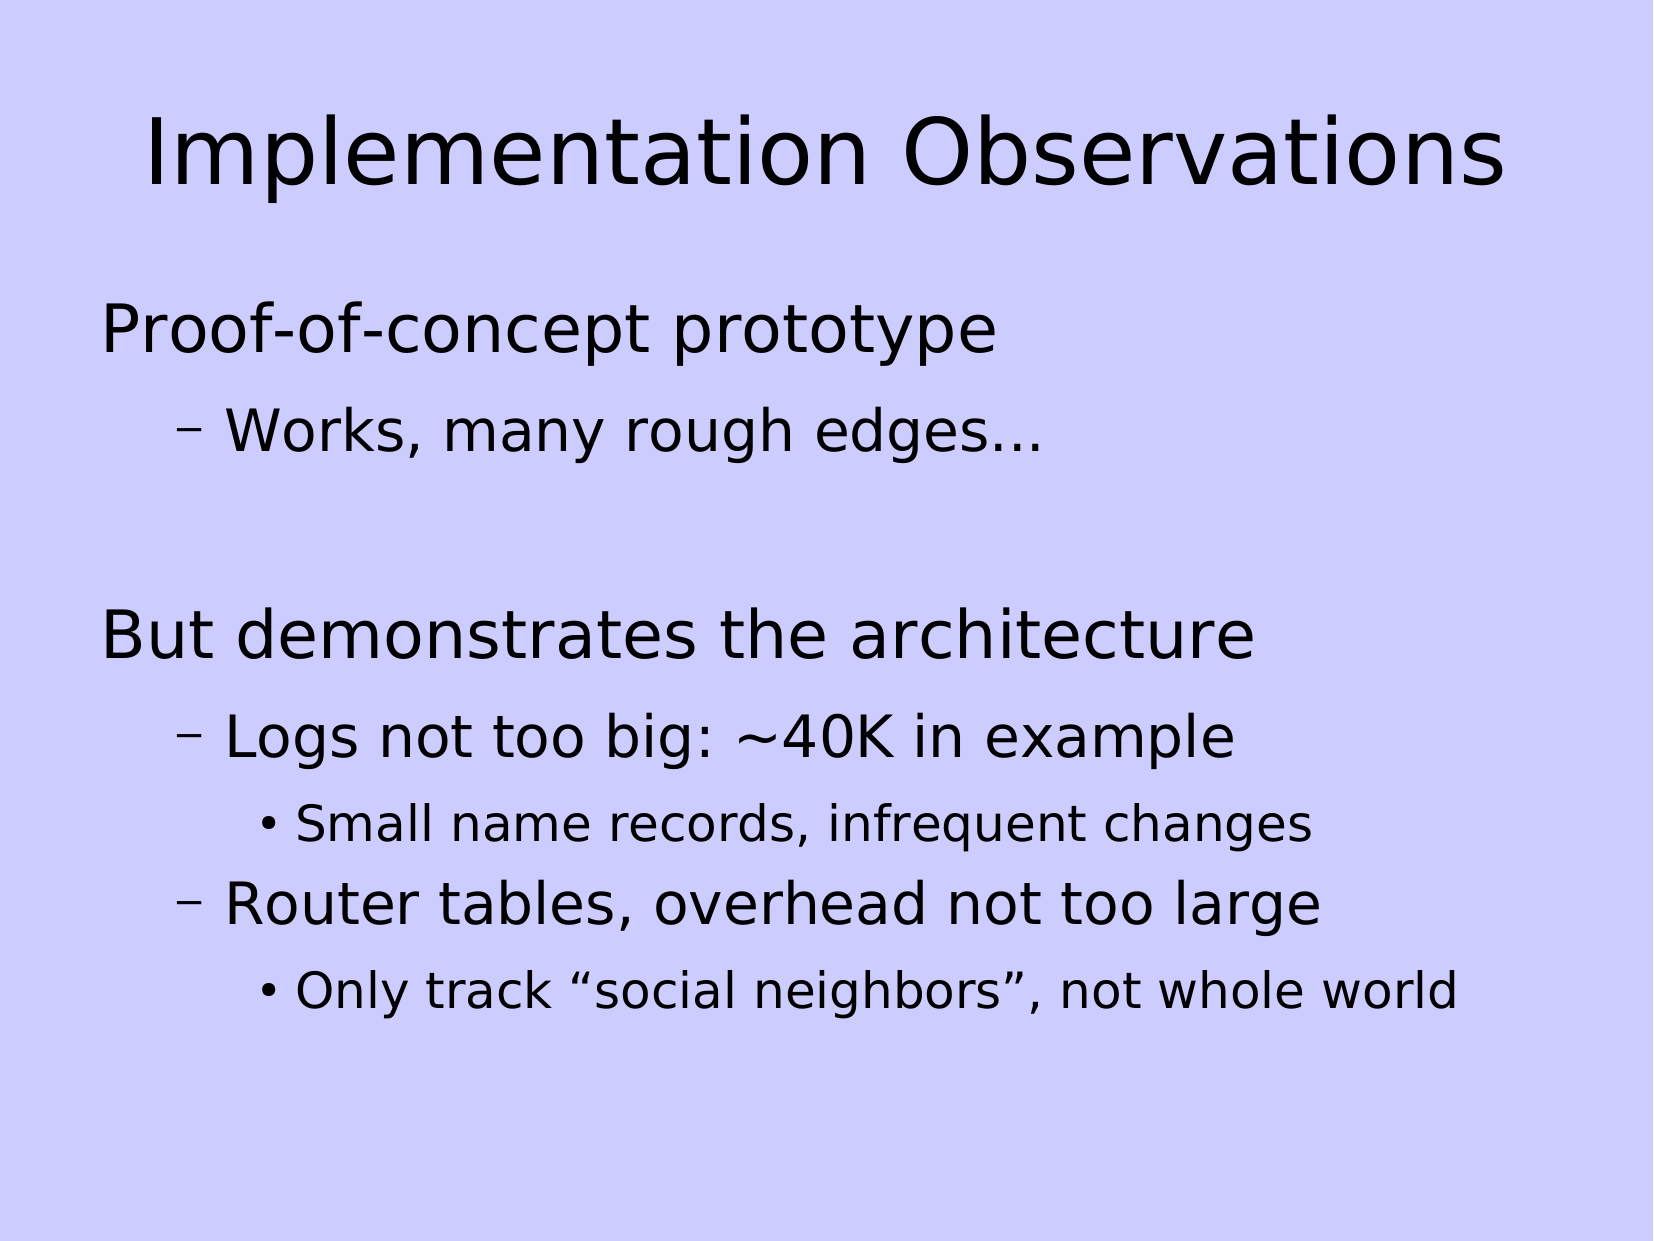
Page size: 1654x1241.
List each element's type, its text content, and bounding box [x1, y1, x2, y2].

title Implementation Observations [82, 49, 1571, 257]
list Proof-of-concept prototype Works, many rough edges... But demonstrates the architecture Logs not too big: ~40K in example Small name records, infrequent changes Router tables, overhead not too large Only track “social neighbors”, not whole world [82, 290, 1571, 1117]
